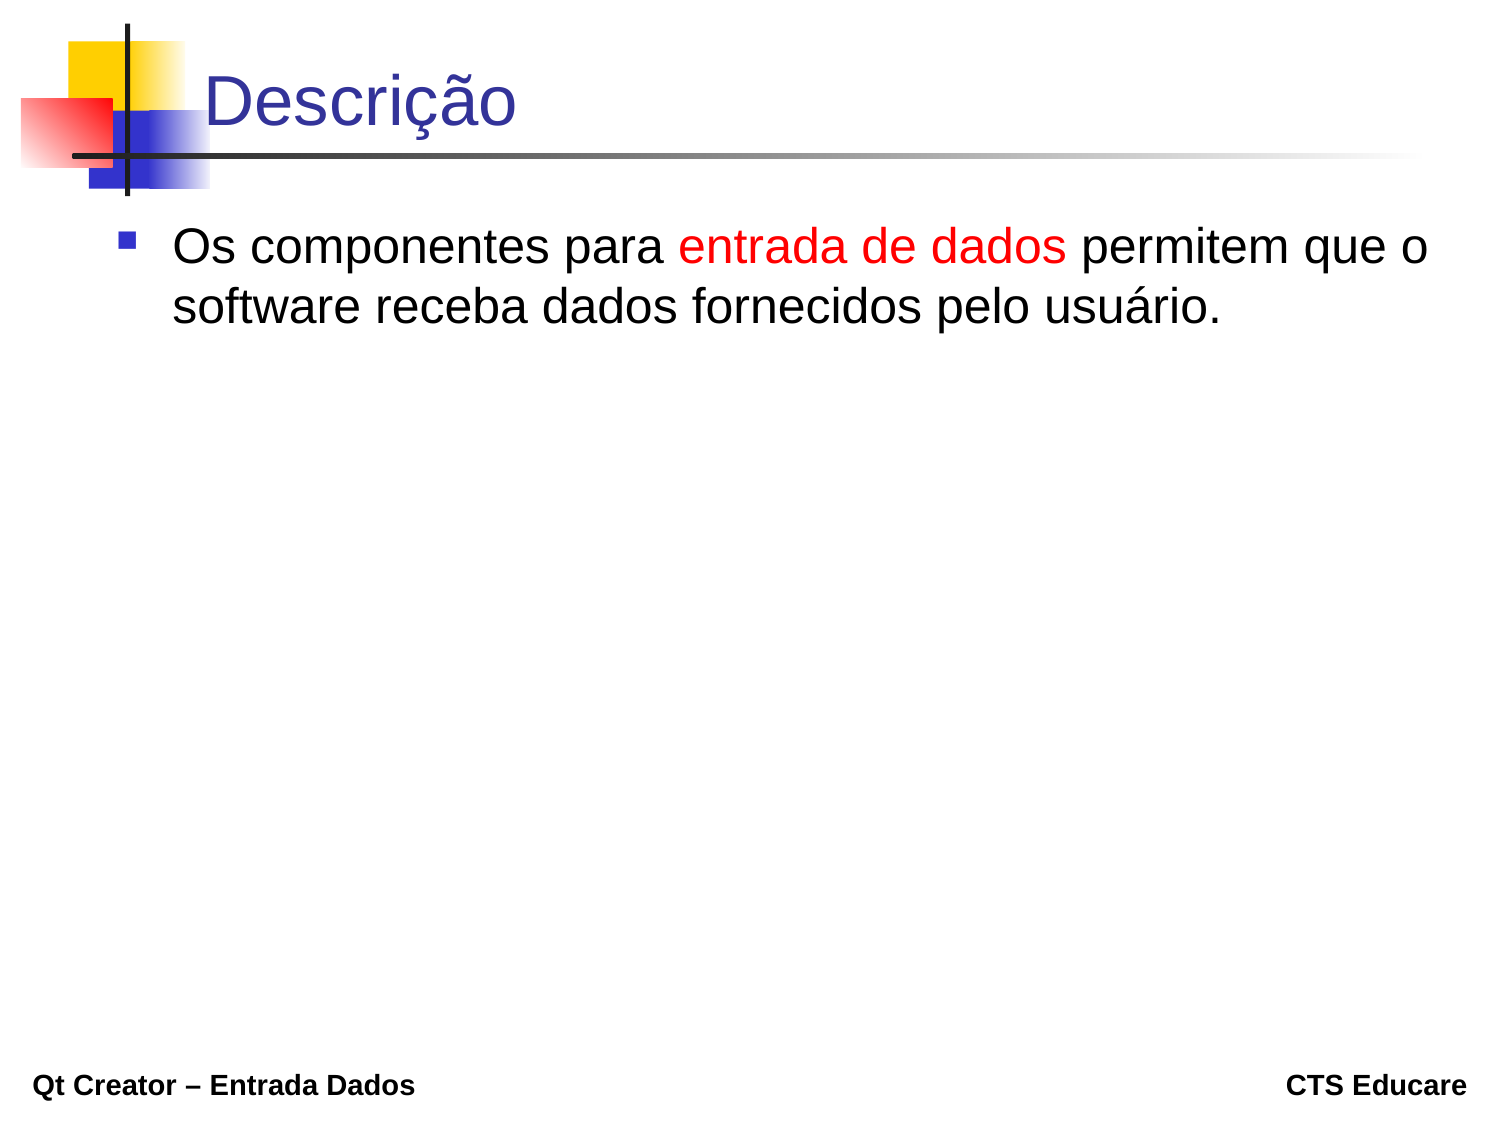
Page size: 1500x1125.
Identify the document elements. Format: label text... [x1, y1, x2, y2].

title Descrição [188, 46, 1468, 149]
list Os componentes para entrada de dados permitem que o software receba dados fornecidos pelo usuário. [100, 206, 1447, 1024]
